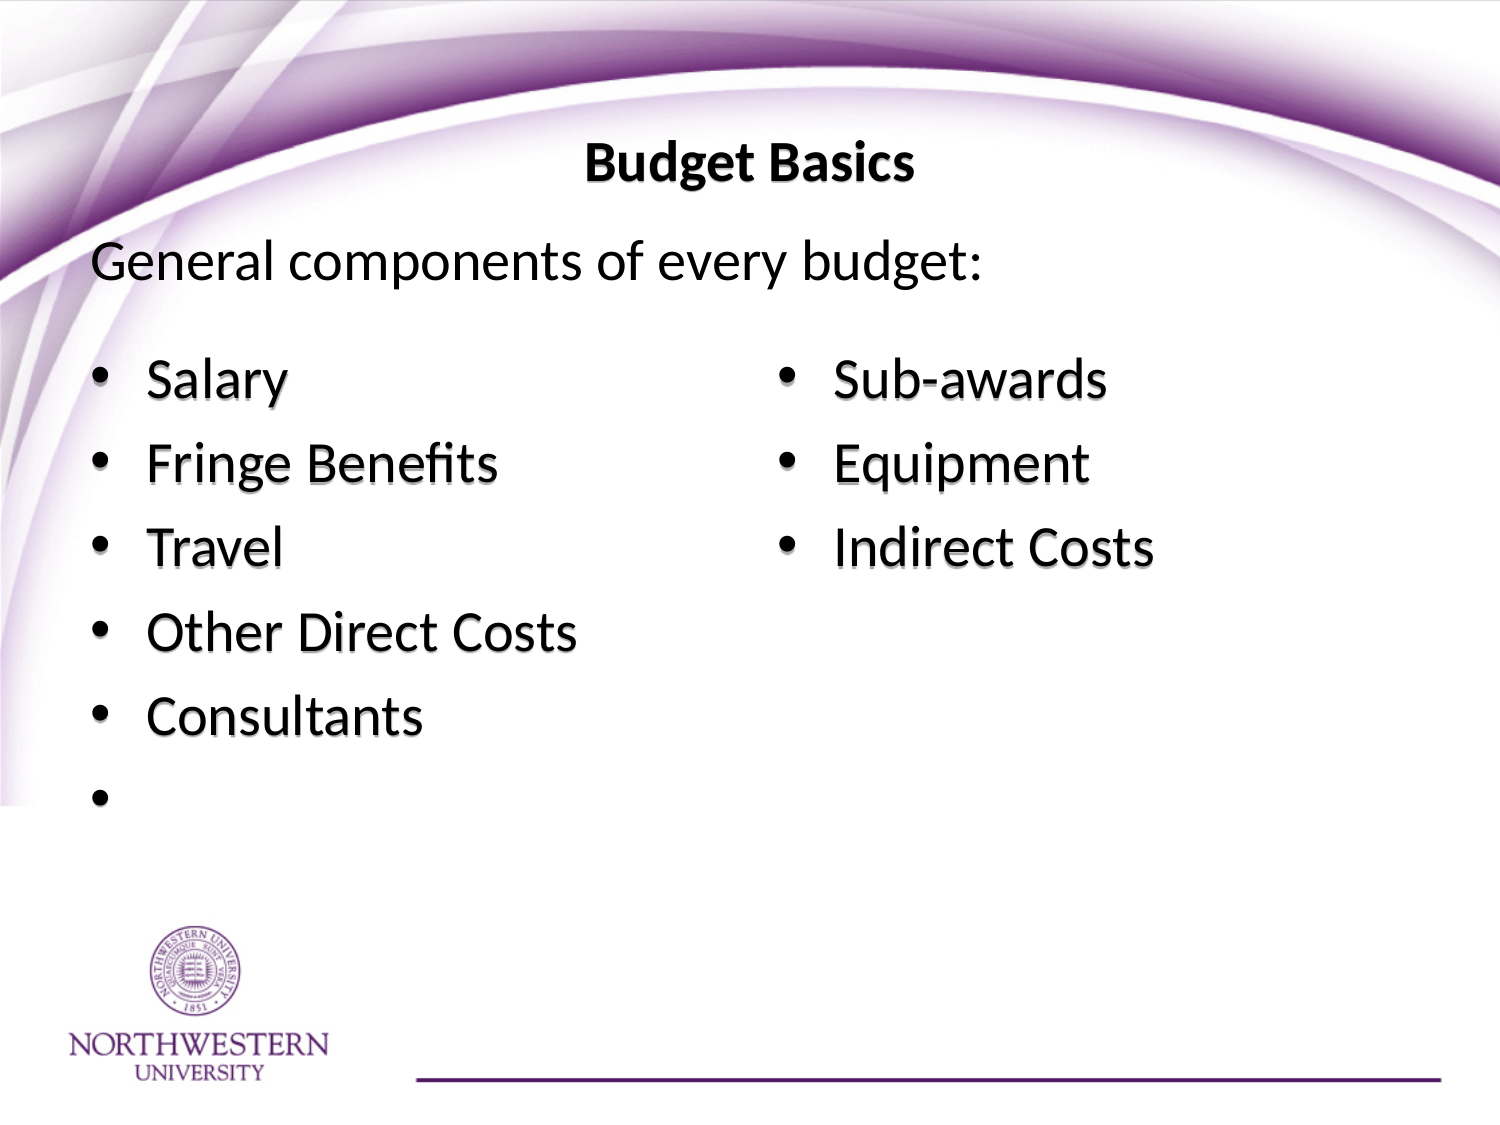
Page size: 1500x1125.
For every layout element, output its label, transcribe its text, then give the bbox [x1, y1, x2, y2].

list Sub-awards Equipment Indirect Costs [762, 332, 1426, 1005]
title Budget Basics [75, 101, 1426, 215]
text_box General components of every budget: [75, 214, 1273, 301]
list Salary Fringe Benefits Travel Other Direct Costs Consultants [75, 332, 738, 1005]
